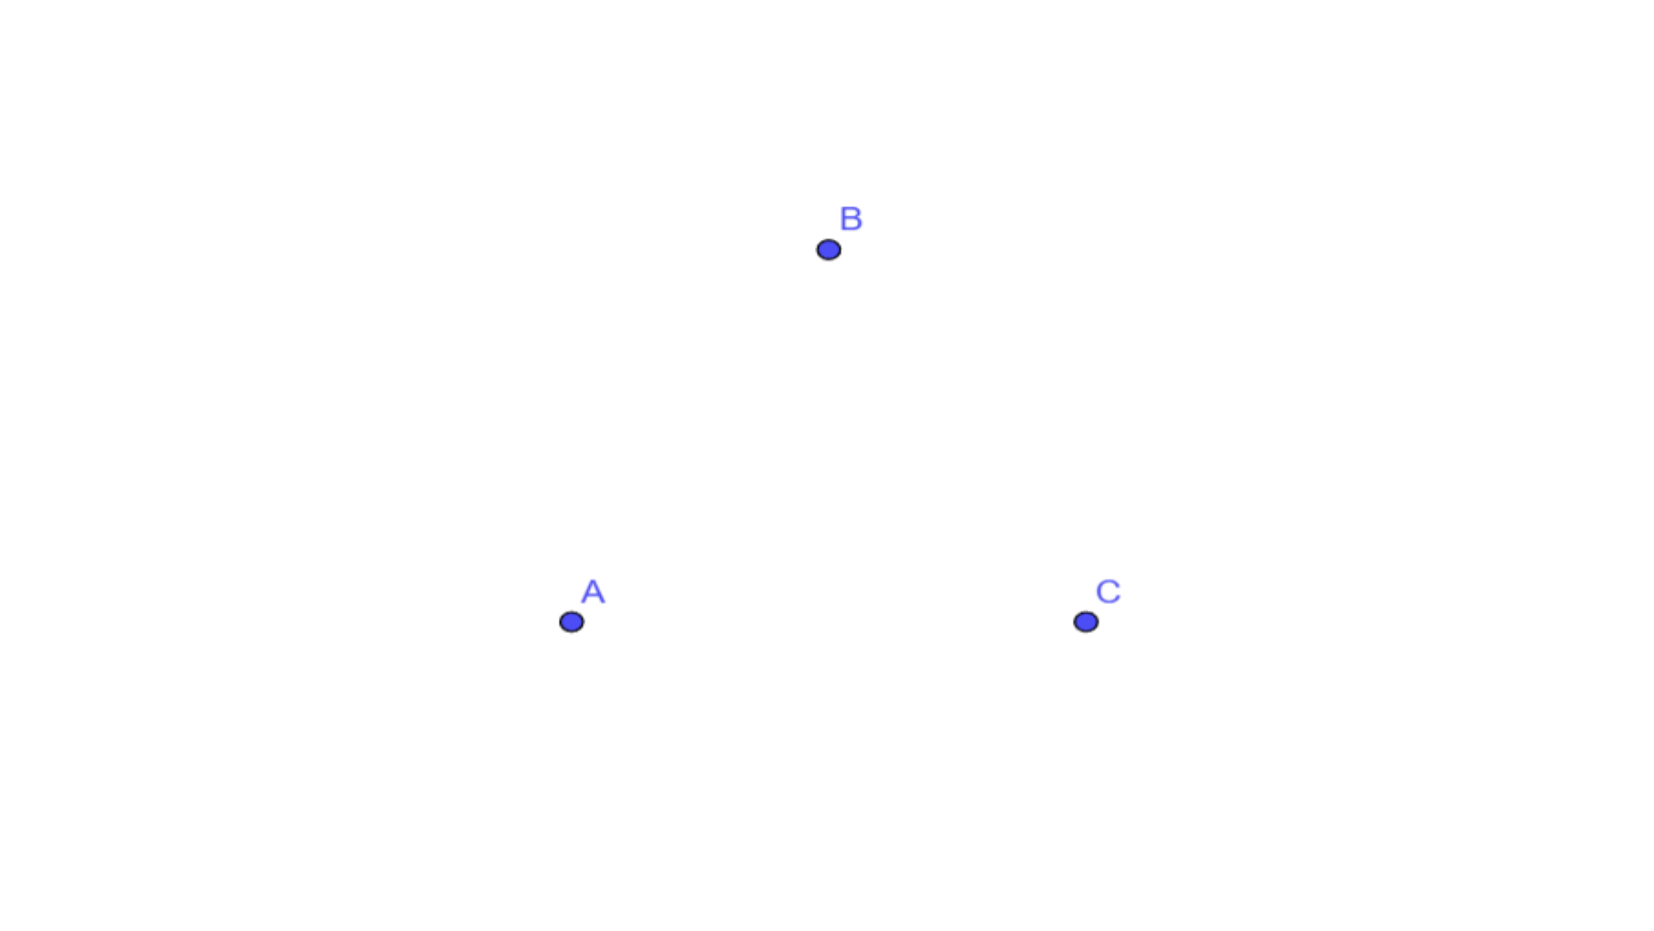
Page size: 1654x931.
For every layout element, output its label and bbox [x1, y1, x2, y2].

picture [375, 149, 1317, 764]
